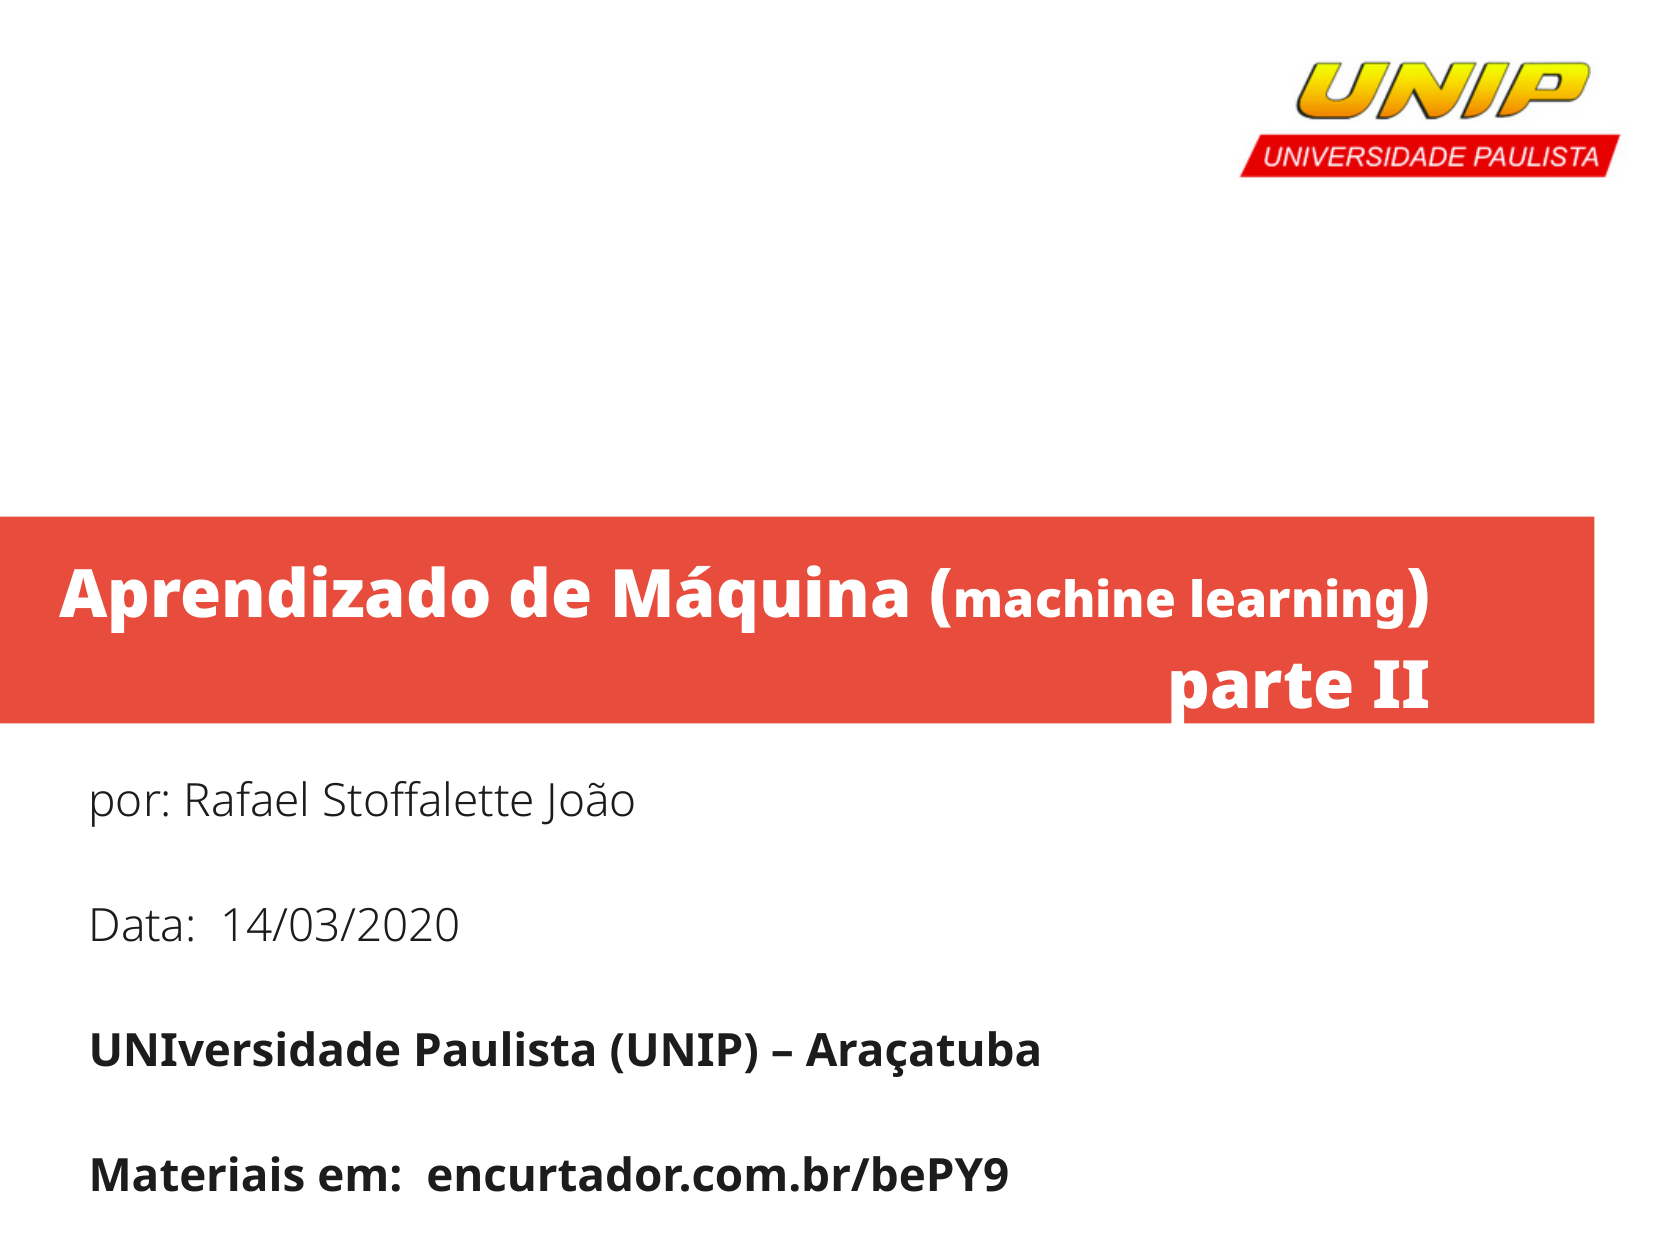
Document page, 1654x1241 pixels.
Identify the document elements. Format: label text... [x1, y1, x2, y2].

picture [1238, 19, 1635, 209]
title Aprendizado de Máquina (machine learning) parte II [59, 546, 1595, 694]
subtitle por: Rafael Stoffalette João Data: 14/03/2020 UNIversidade Paulista (UNIP) – Araçatuba Materiais em: encurtador.com.br/bePY9 [88, 767, 1595, 1182]
